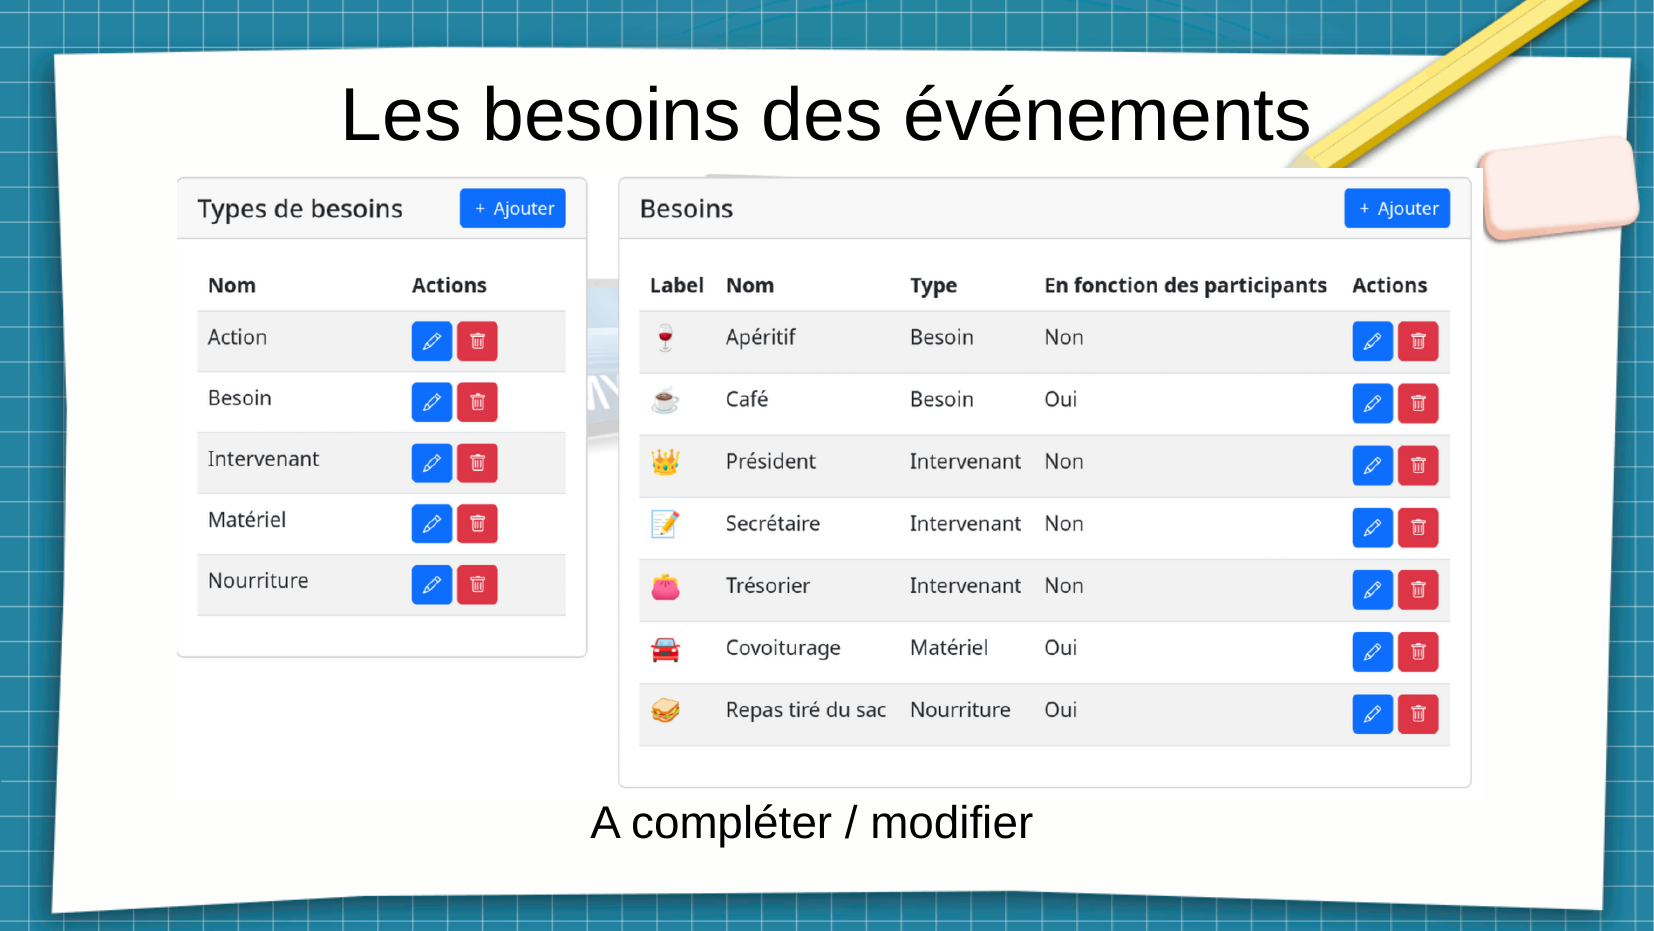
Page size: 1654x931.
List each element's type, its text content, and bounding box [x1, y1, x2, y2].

list A compléter / modifier [88, 797, 1536, 857]
title Les besoins des événements [82, 37, 1571, 193]
picture [0, 0, 1654, 931]
